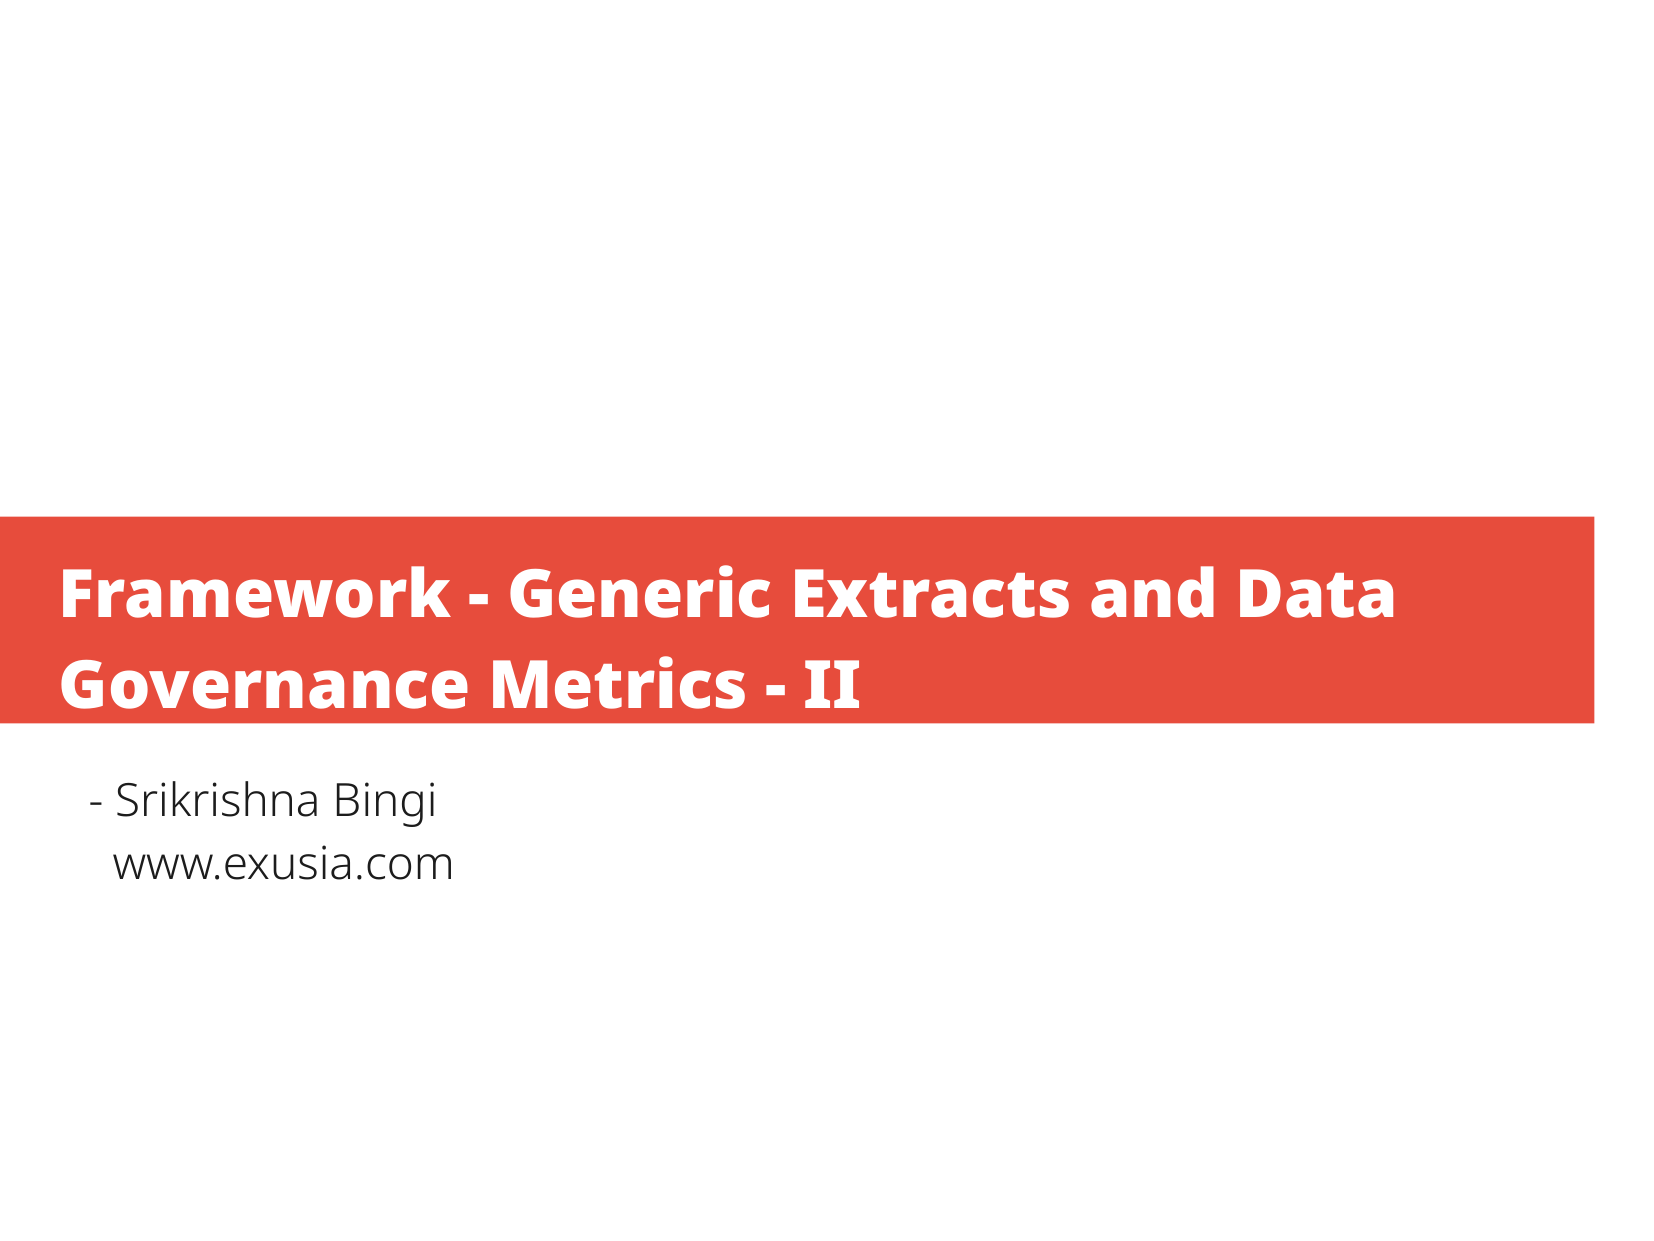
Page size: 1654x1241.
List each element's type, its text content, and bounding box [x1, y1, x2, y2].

title Framework - Generic Extracts and Data Governance Metrics - II [59, 546, 1595, 694]
subtitle - Srikrishna Bingi www.exusia.com [88, 767, 1595, 1182]
